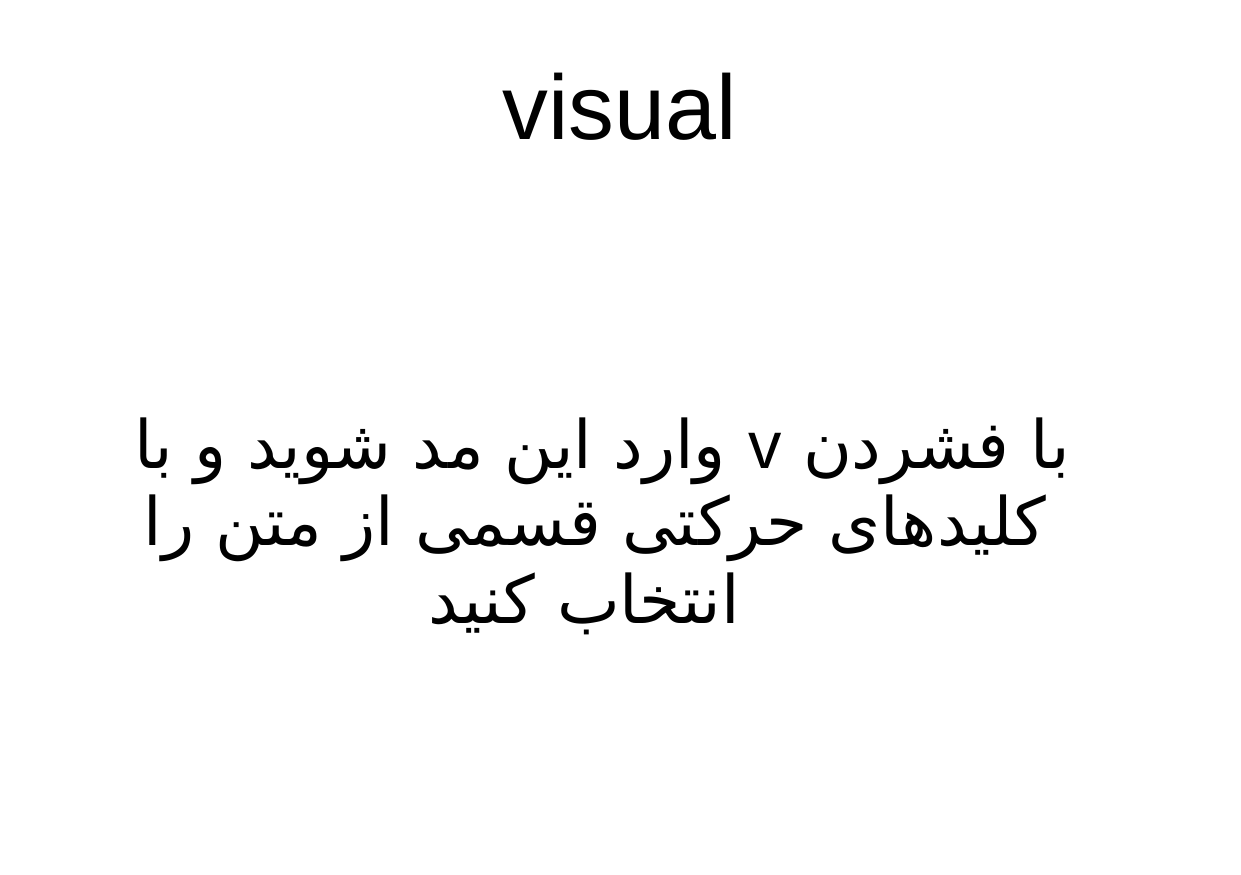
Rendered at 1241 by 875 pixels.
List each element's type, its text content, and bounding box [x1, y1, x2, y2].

subtitle با فشردن v وارد این مد شوید و با کلید‌های حرکتی قسمی از متن را انتخاب کنید [115, 235, 1125, 735]
title visual [62, 34, 1179, 181]
